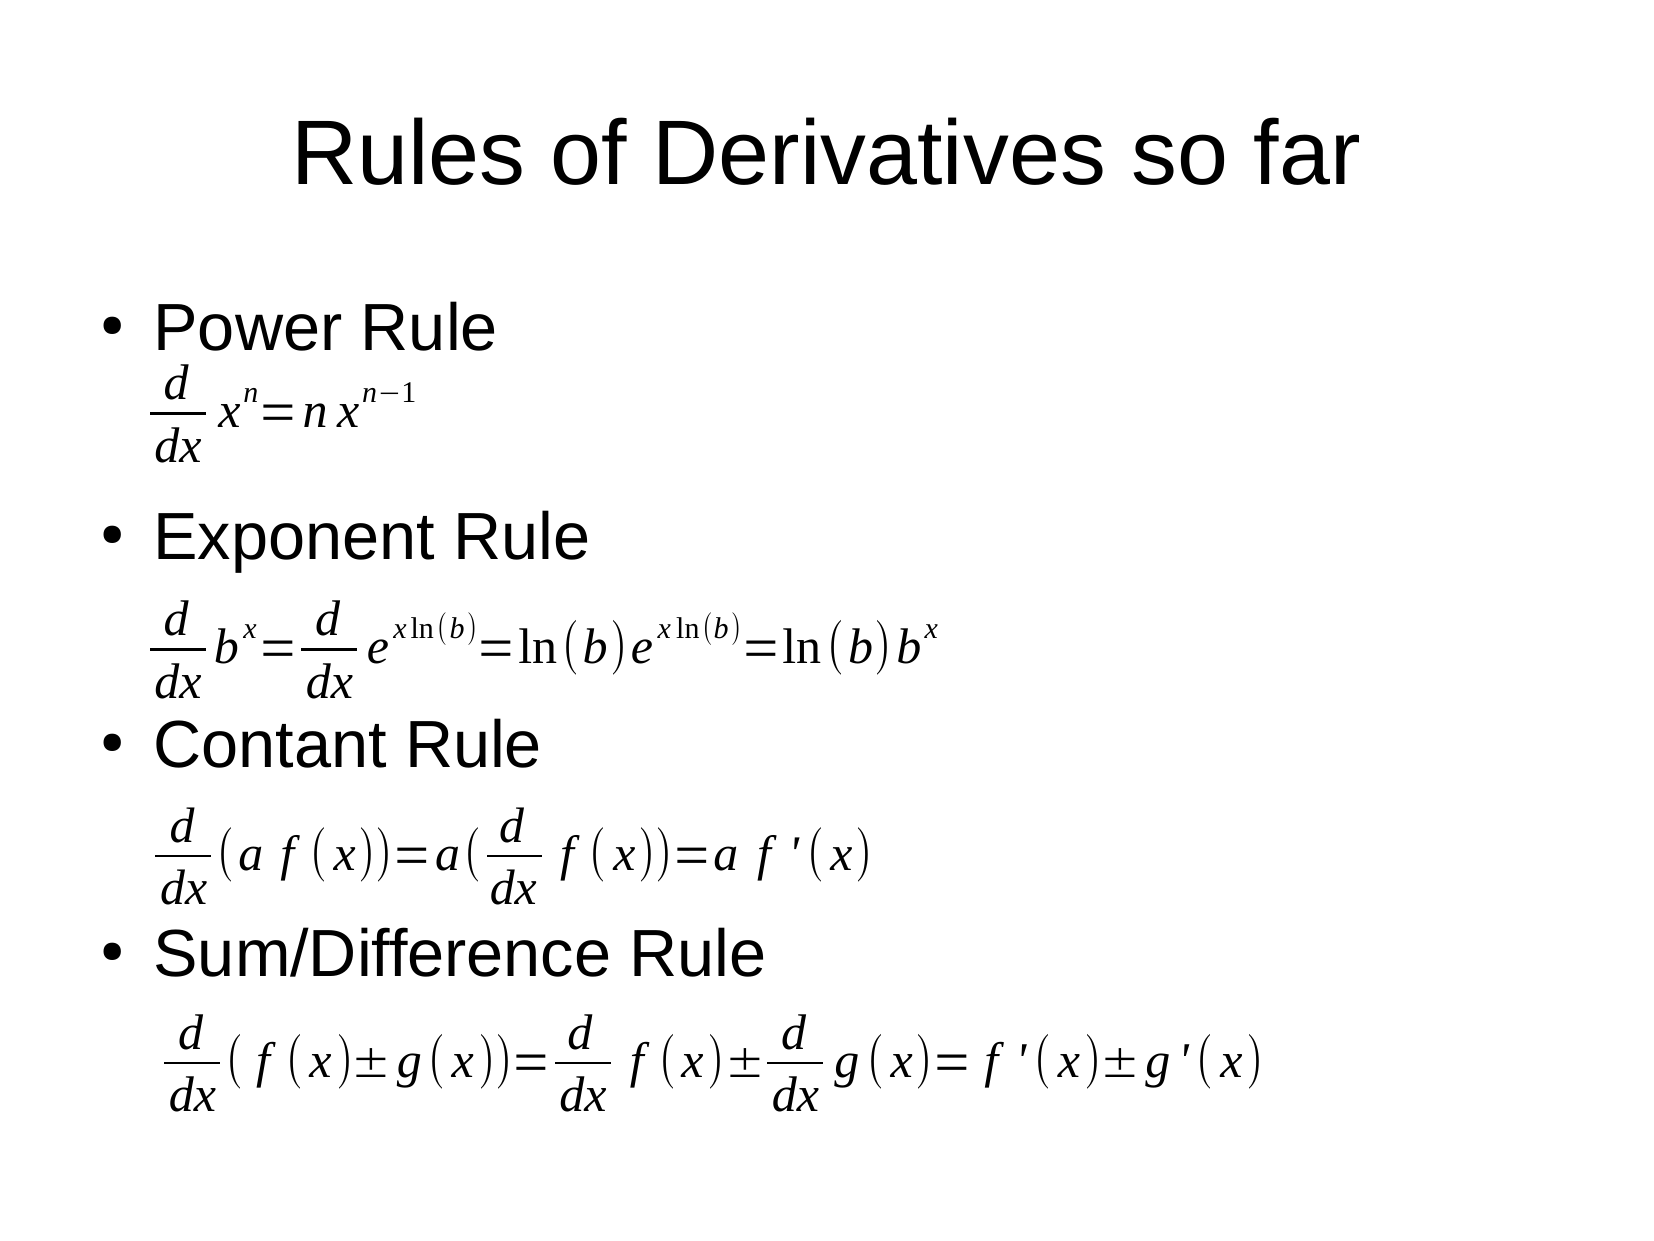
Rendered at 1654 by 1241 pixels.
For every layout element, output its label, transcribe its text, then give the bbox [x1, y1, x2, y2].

chart [147, 796, 879, 916]
chart [141, 354, 422, 474]
chart [156, 1003, 1270, 1123]
title Rules of Derivatives so far [82, 49, 1571, 257]
list Power Rule Exponent Rule Contant Rule Sum/Difference Rule [82, 290, 1571, 1109]
chart [141, 590, 945, 710]
